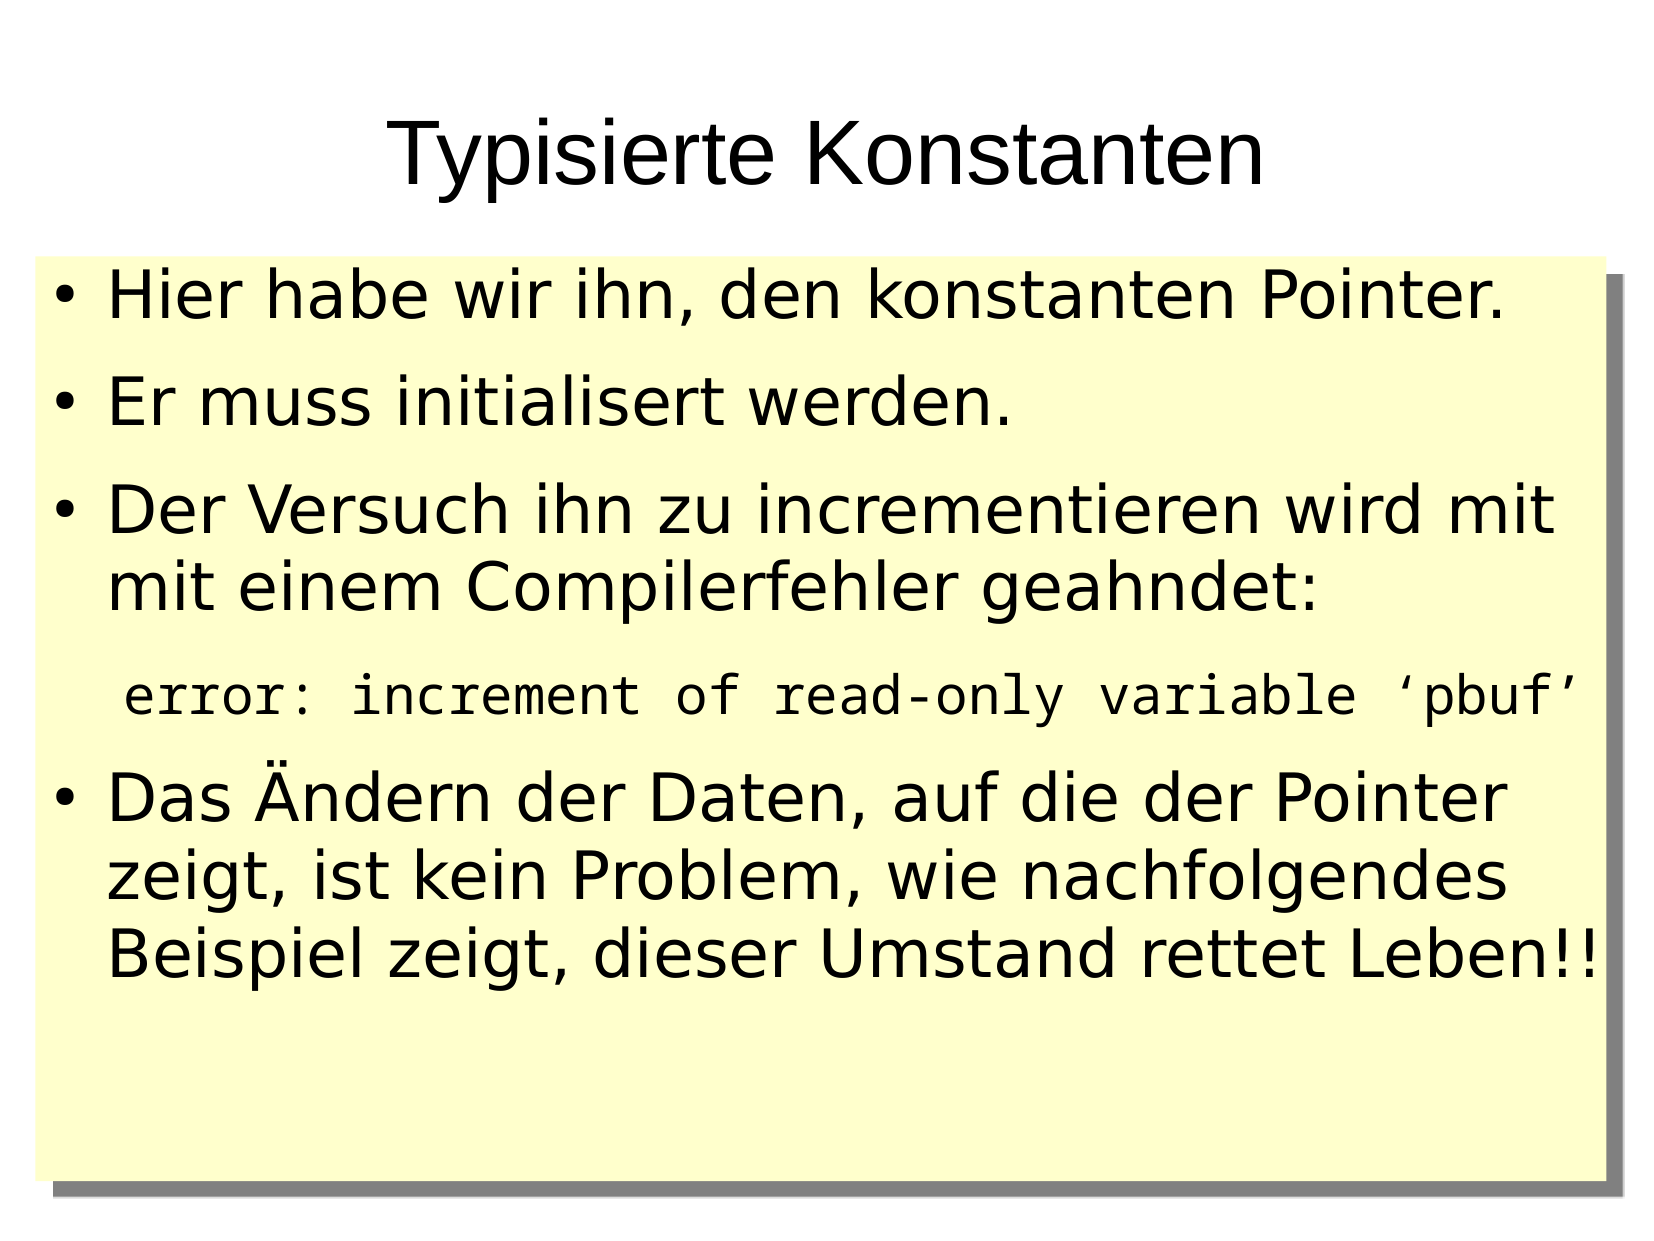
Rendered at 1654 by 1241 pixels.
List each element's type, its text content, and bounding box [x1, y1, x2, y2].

list Hier habe wir ihn, den konstanten Pointer. Er muss initialisert werden. Der Versuch ihn zu incrementieren wird mit mit einem Compilerfehler geahndet: error: increment of read-only variable ‘pbuf’ Das Ändern der Daten, auf die der Pointer zeigt, ist kein Problem, wie nachfolgendes Beispiel zeigt, dieser Umstand rettet Leben!! [35, 256, 1607, 1182]
title Typisierte Konstanten [82, 49, 1571, 256]
